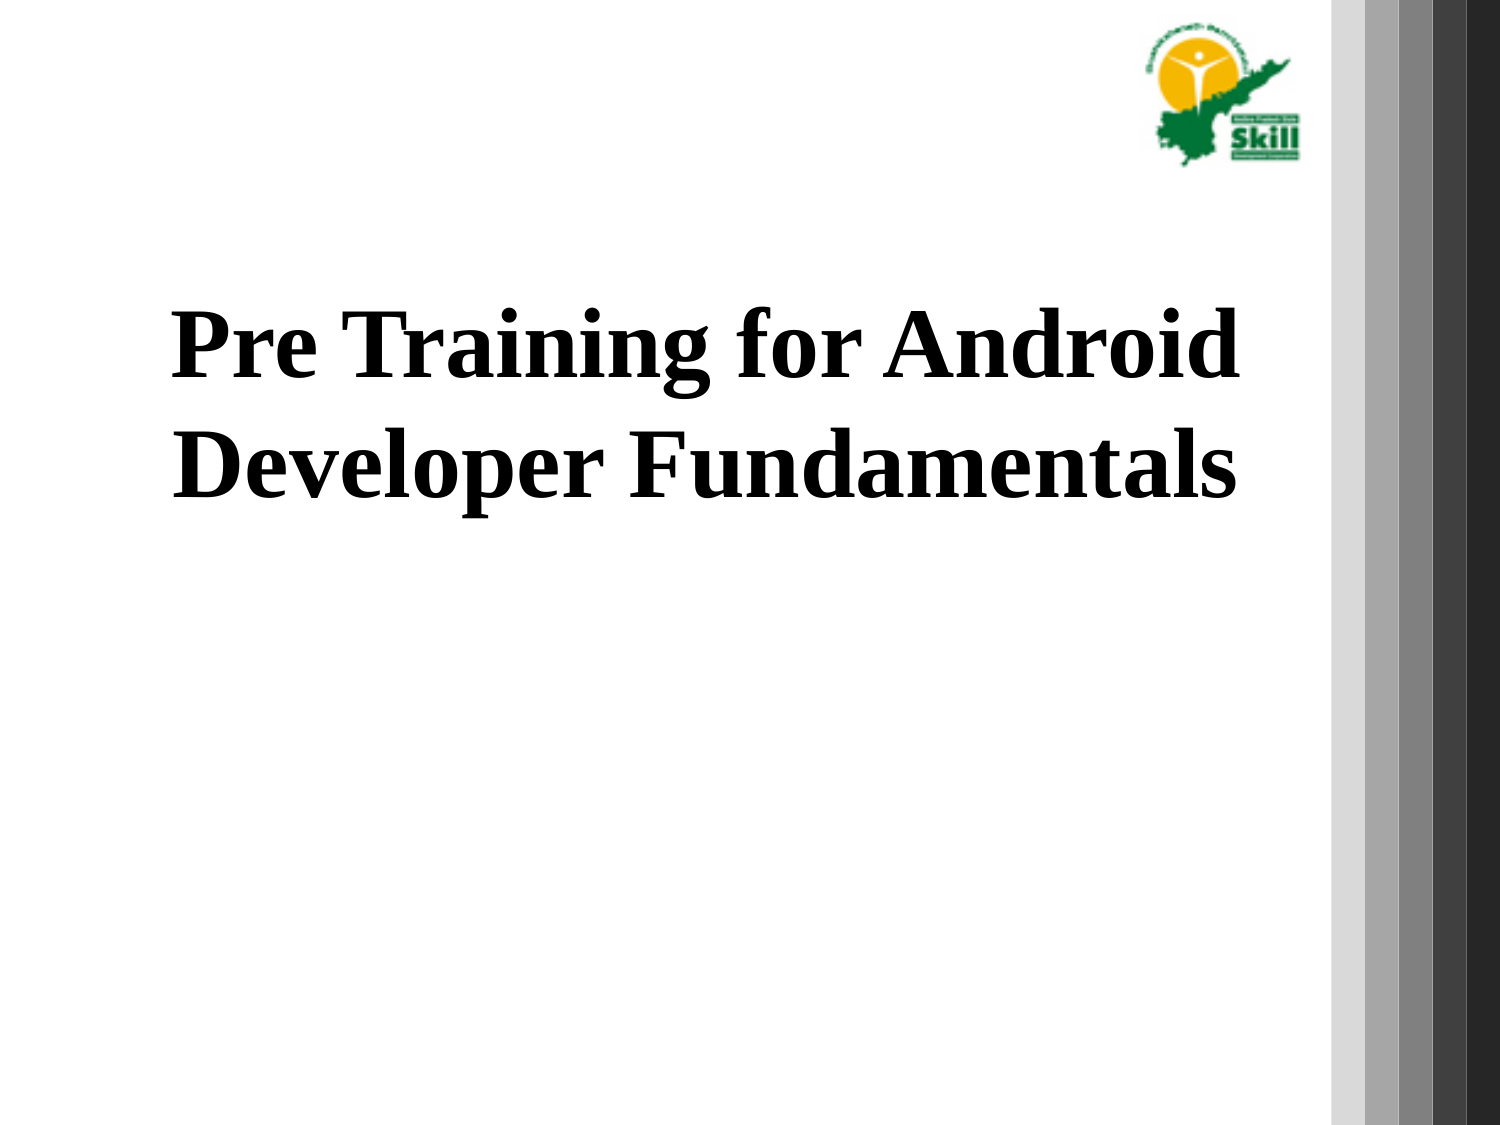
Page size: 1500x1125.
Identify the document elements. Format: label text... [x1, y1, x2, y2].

text_box Pre Training for Android Developer Fundamentals [62, 174, 1350, 525]
picture [1139, 14, 1306, 174]
